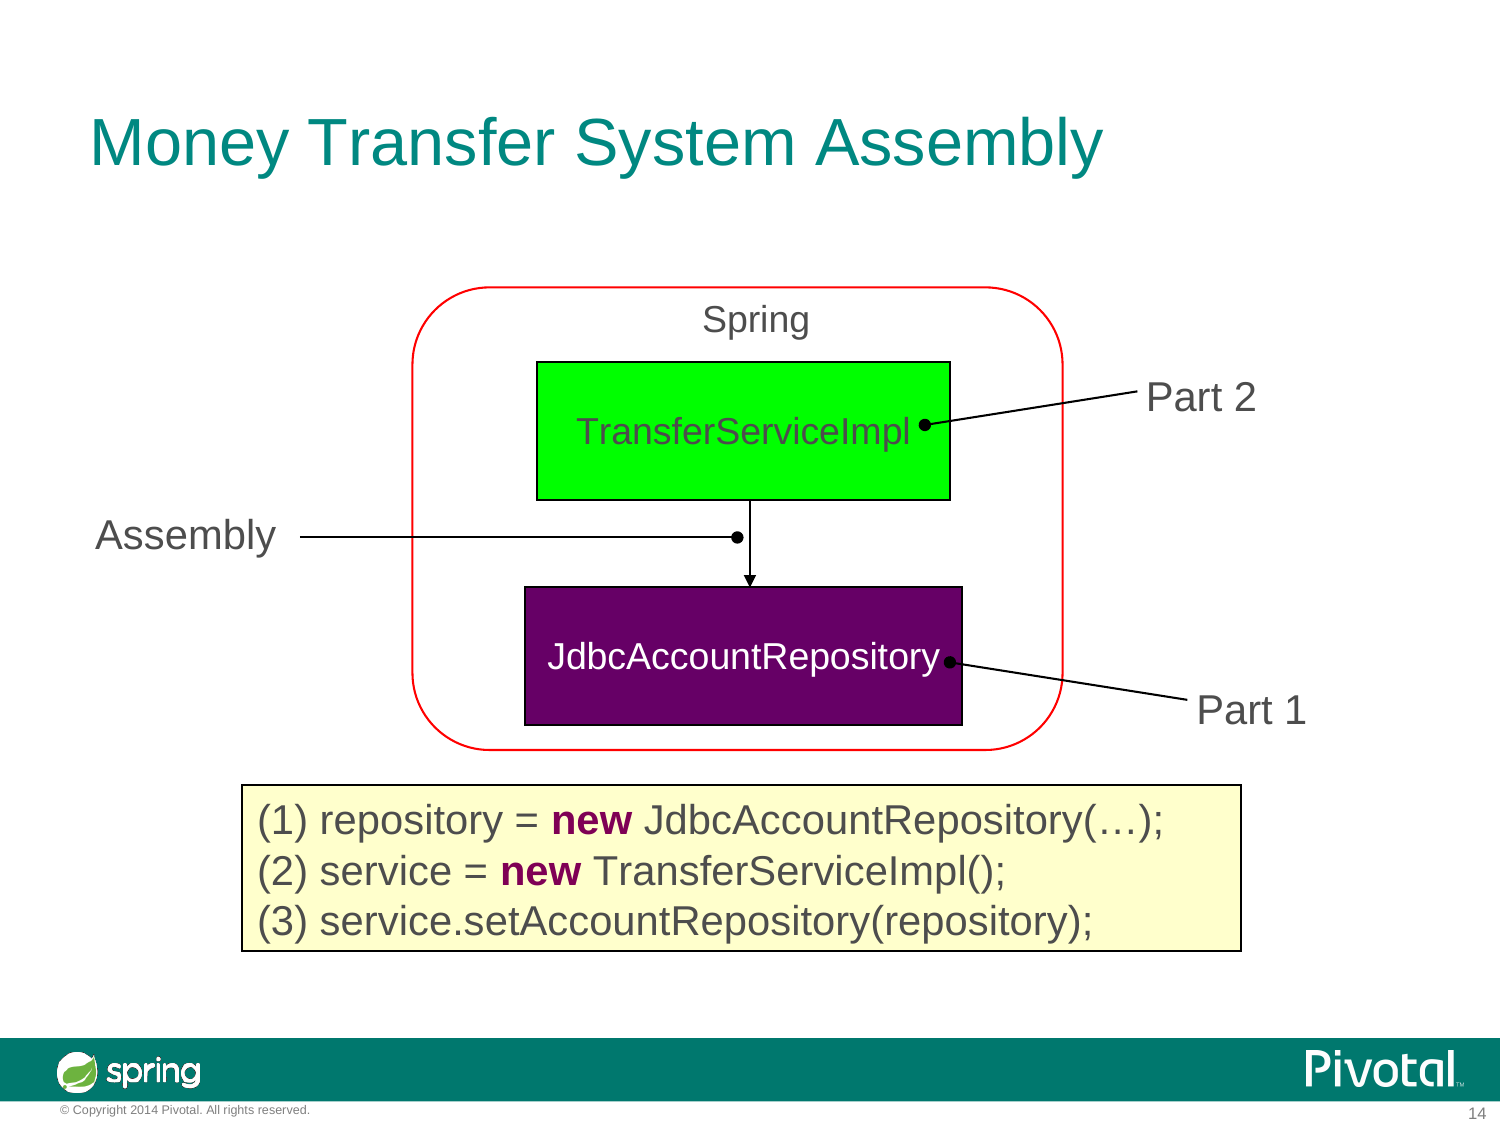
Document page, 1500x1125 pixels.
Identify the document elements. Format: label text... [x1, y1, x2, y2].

picture [32, 1041, 210, 1103]
text_box [524, 587, 963, 624]
picture [1306, 1050, 1464, 1087]
text_box [537, 461, 950, 500]
text_box Assembly [80, 499, 396, 566]
text_box JdbcAccountRepository [524, 624, 963, 686]
text_box [537, 362, 950, 399]
text_box Spring [512, 287, 1000, 348]
text_box Part 2 [1131, 362, 1351, 428]
title Money Transfer System Assembly [75, 91, 1426, 187]
text_box Part 1 [1181, 674, 1366, 741]
text_box [524, 686, 963, 725]
text_box TransferServiceImpl [537, 399, 950, 461]
list (1) repository = new JdbcAccountRepository(…); (2) service = new TransferServiceImpl(); (3) service.setAccountRepository(repository); [242, 785, 1242, 952]
